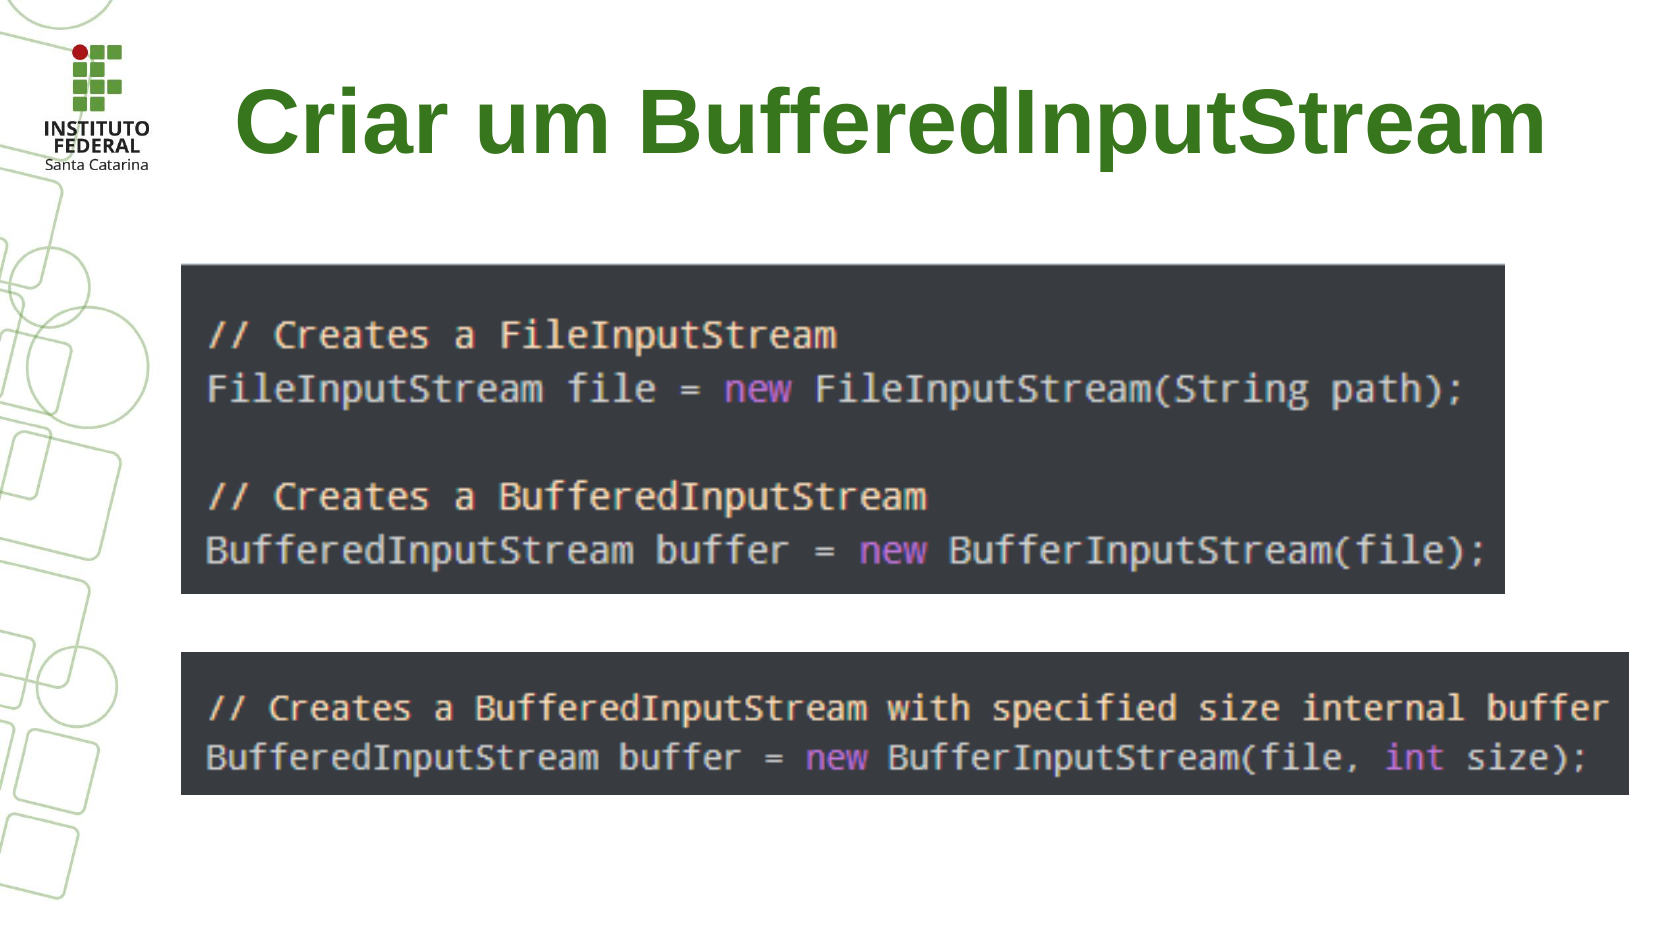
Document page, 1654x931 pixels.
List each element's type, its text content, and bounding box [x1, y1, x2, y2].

picture [0, 0, 1629, 931]
title Criar um BufferedInputStream [181, 29, 1603, 205]
